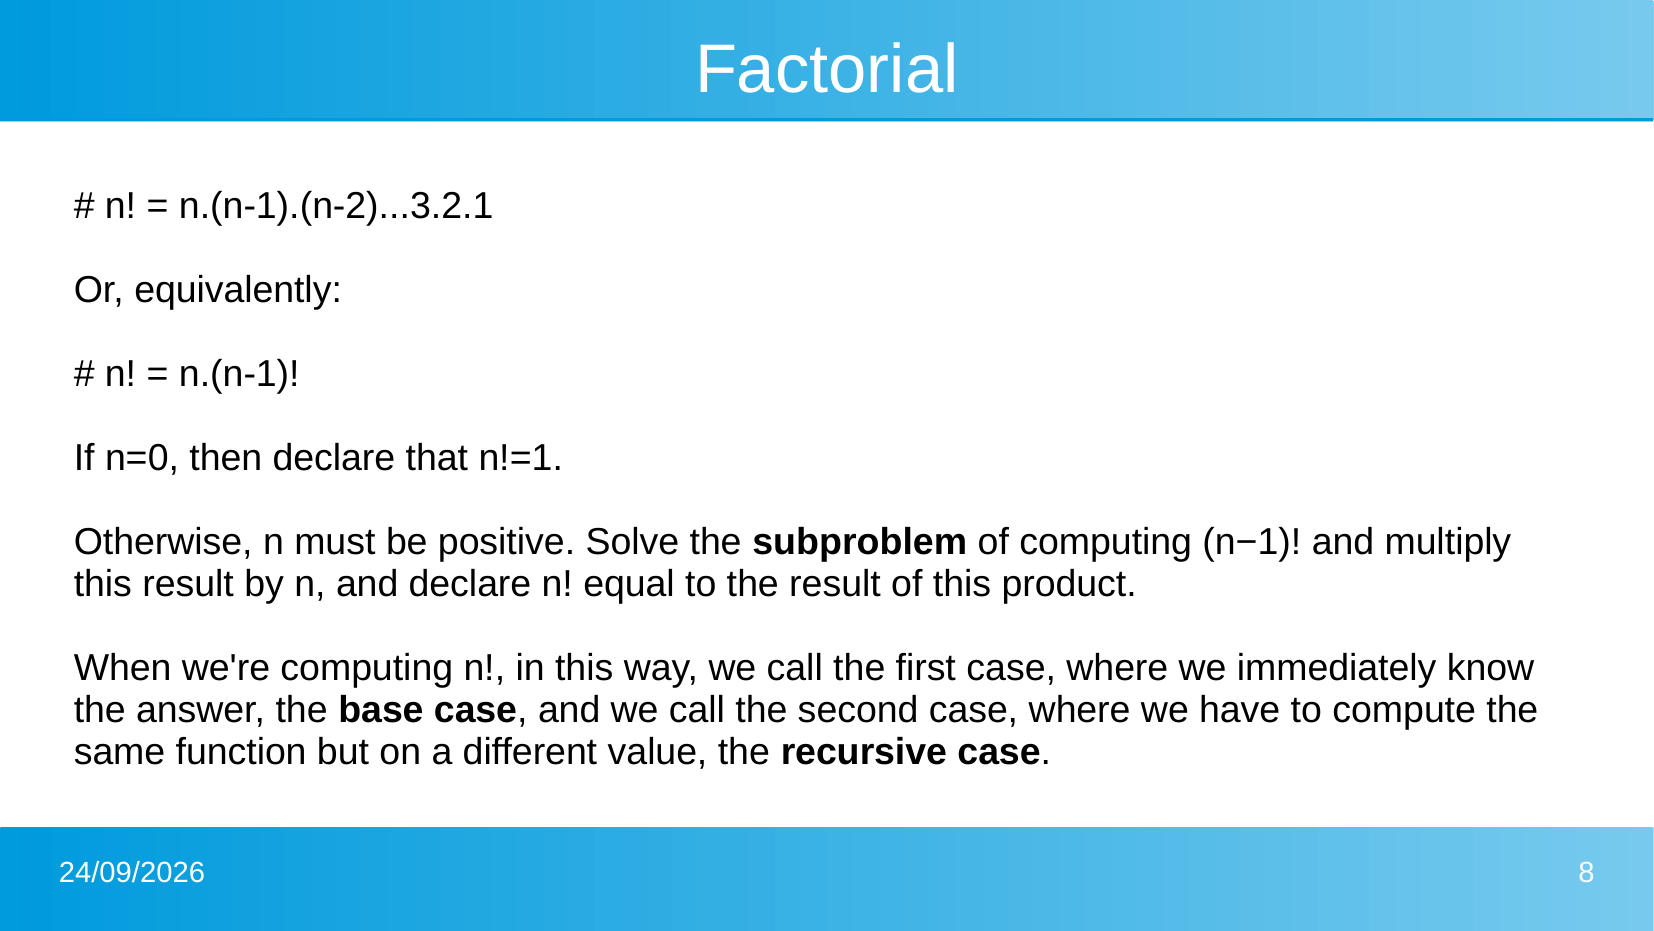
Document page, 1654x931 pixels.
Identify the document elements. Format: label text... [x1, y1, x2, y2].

text_box # n! = n.(n-1).(n-2)...3.2.1 Or, equivalently: # n! = n.(n-1)! If n=0, then declare that n!=1. Otherwise, n must be positive. Solve the subproblem of computing (n−1)! and multiply this result by n, and declare n! equal to the result of this product. When we're computing n!, in this way, we call the first case, where we immediately know the answer, the base case, and we call the second case, where we have to compute the same function but on a different value, the recursive case. [59, 177, 1565, 780]
title Factorial [59, 29, 1595, 108]
